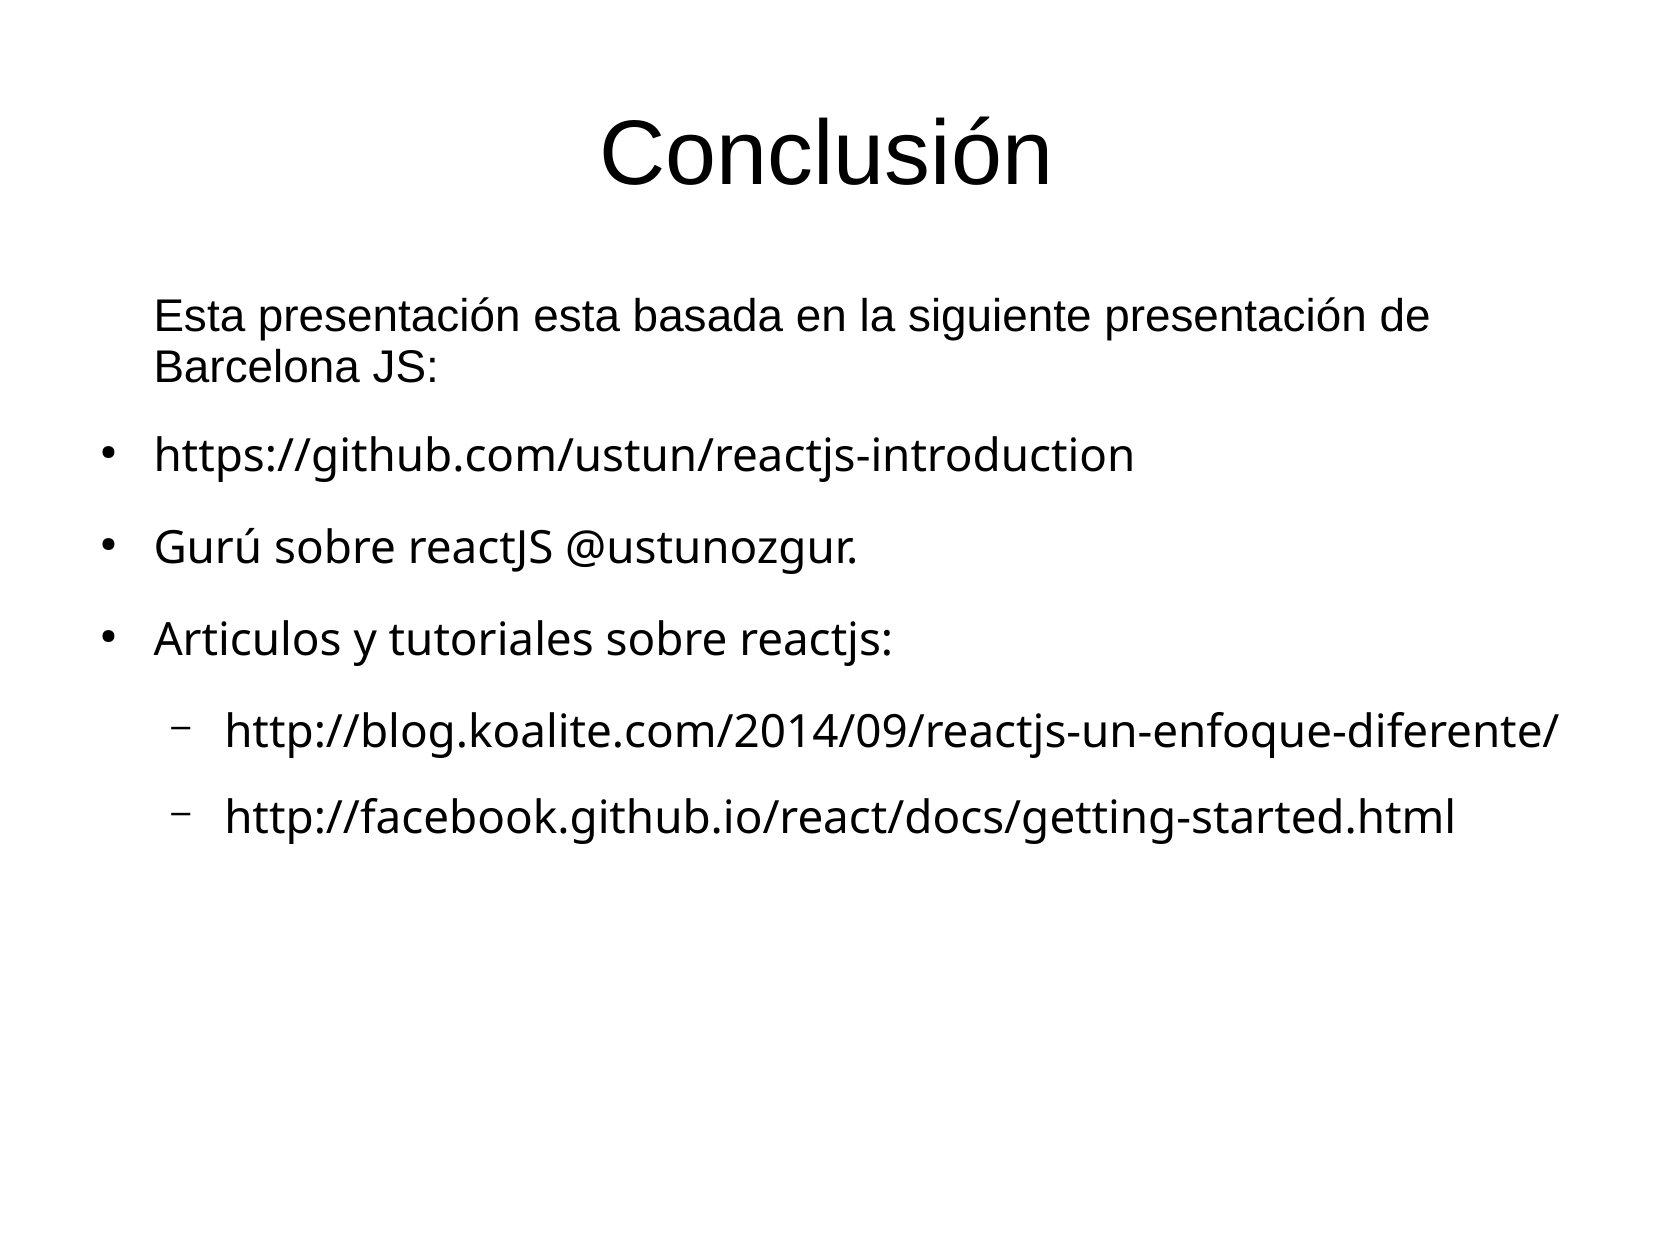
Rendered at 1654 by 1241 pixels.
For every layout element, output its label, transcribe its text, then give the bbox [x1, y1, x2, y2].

title Conclusión [82, 49, 1571, 257]
list Esta presentación esta basada en la siguiente presentación de Barcelona JS: https://github.com/ustun/reactjs-introduction Gurú sobre reactJS @ustunozgur. Articulos y tutoriales sobre reactjs: http://blog.koalite.com/2014/09/reactjs-un-enfoque-diferente/ http://facebook.github.io/react/docs/getting-started.html [82, 290, 1571, 1010]
